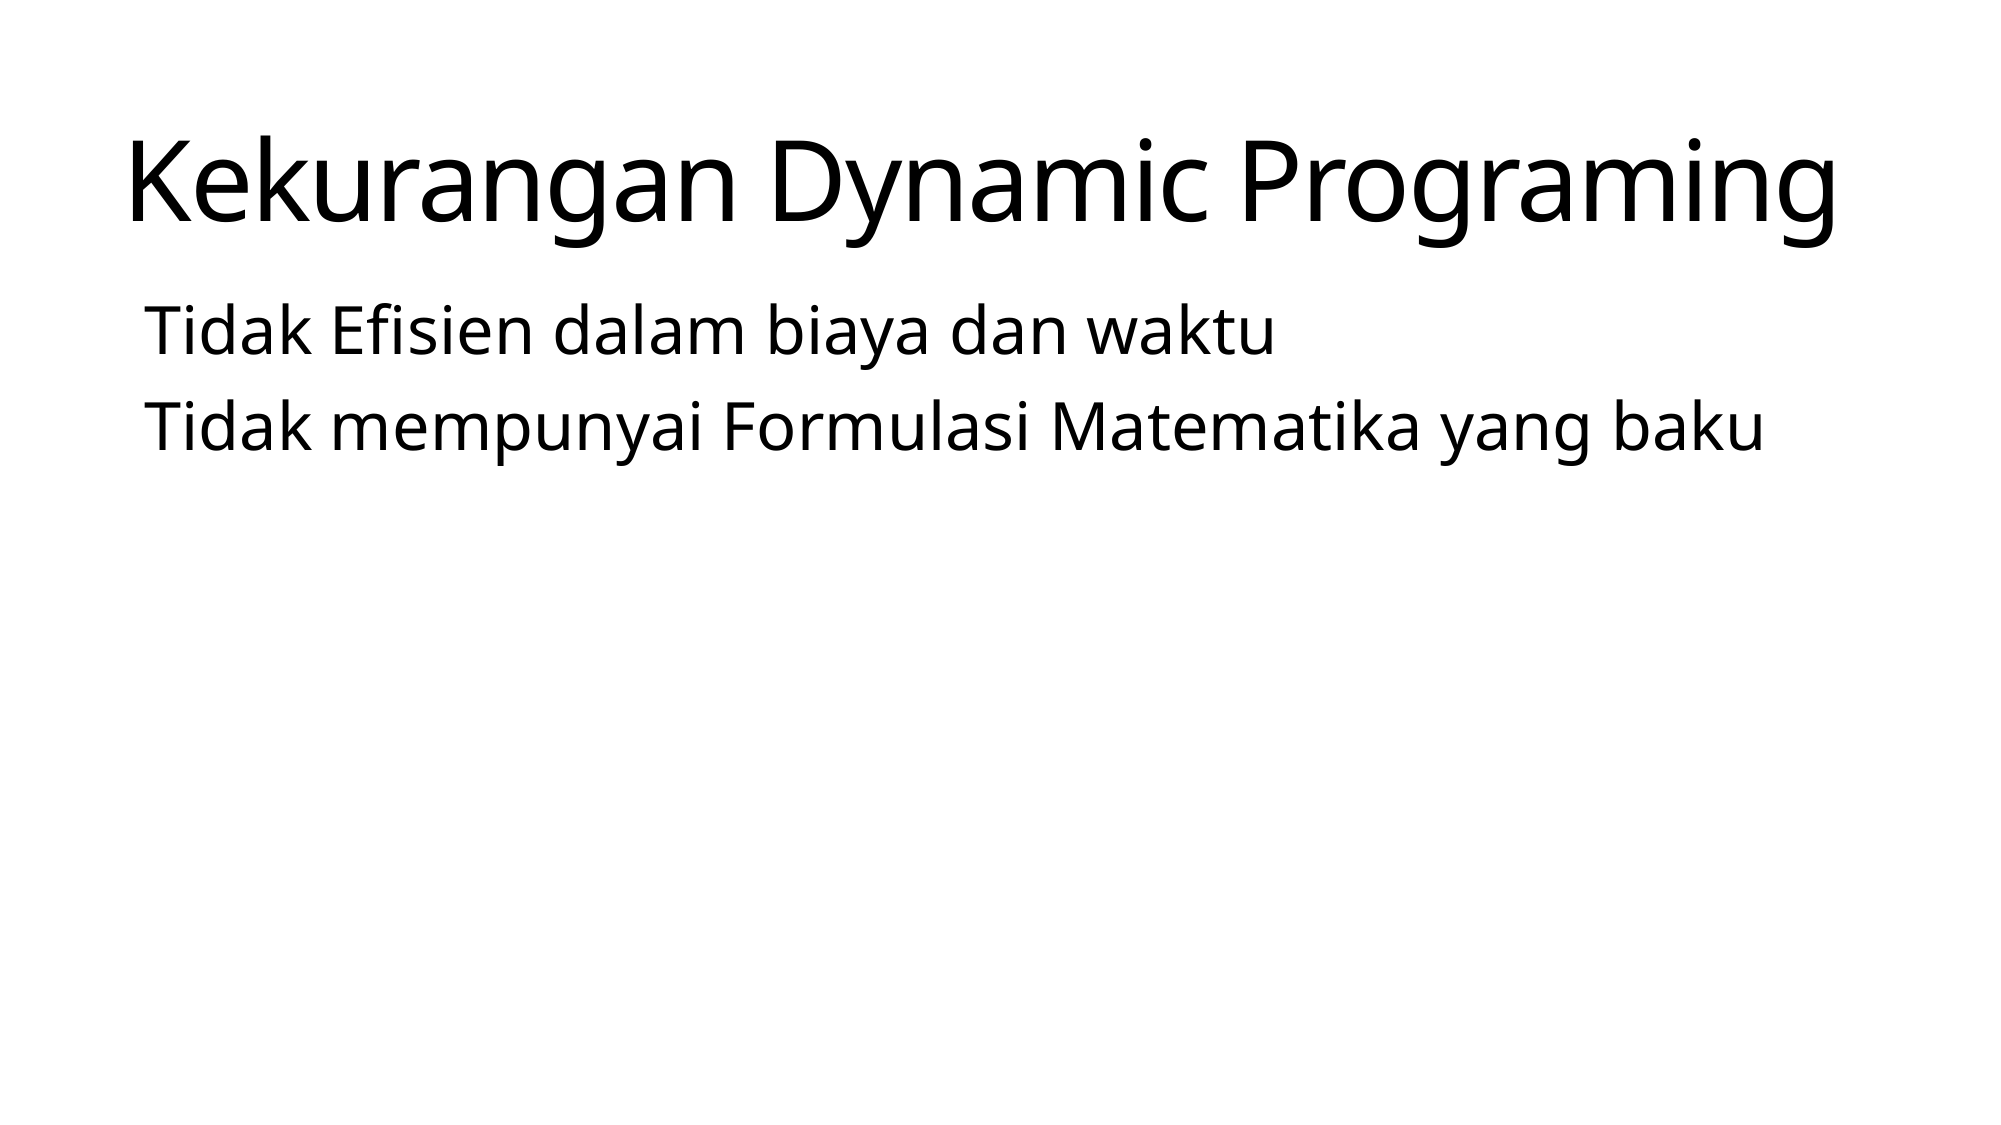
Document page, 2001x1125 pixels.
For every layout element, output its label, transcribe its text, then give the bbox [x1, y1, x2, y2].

list Tidak Efisien dalam biaya dan waktu Tidak mempunyai Formulasi Matematika yang baku [110, 293, 1876, 999]
title Kekurangan Dynamic Programing [107, 81, 1876, 294]
